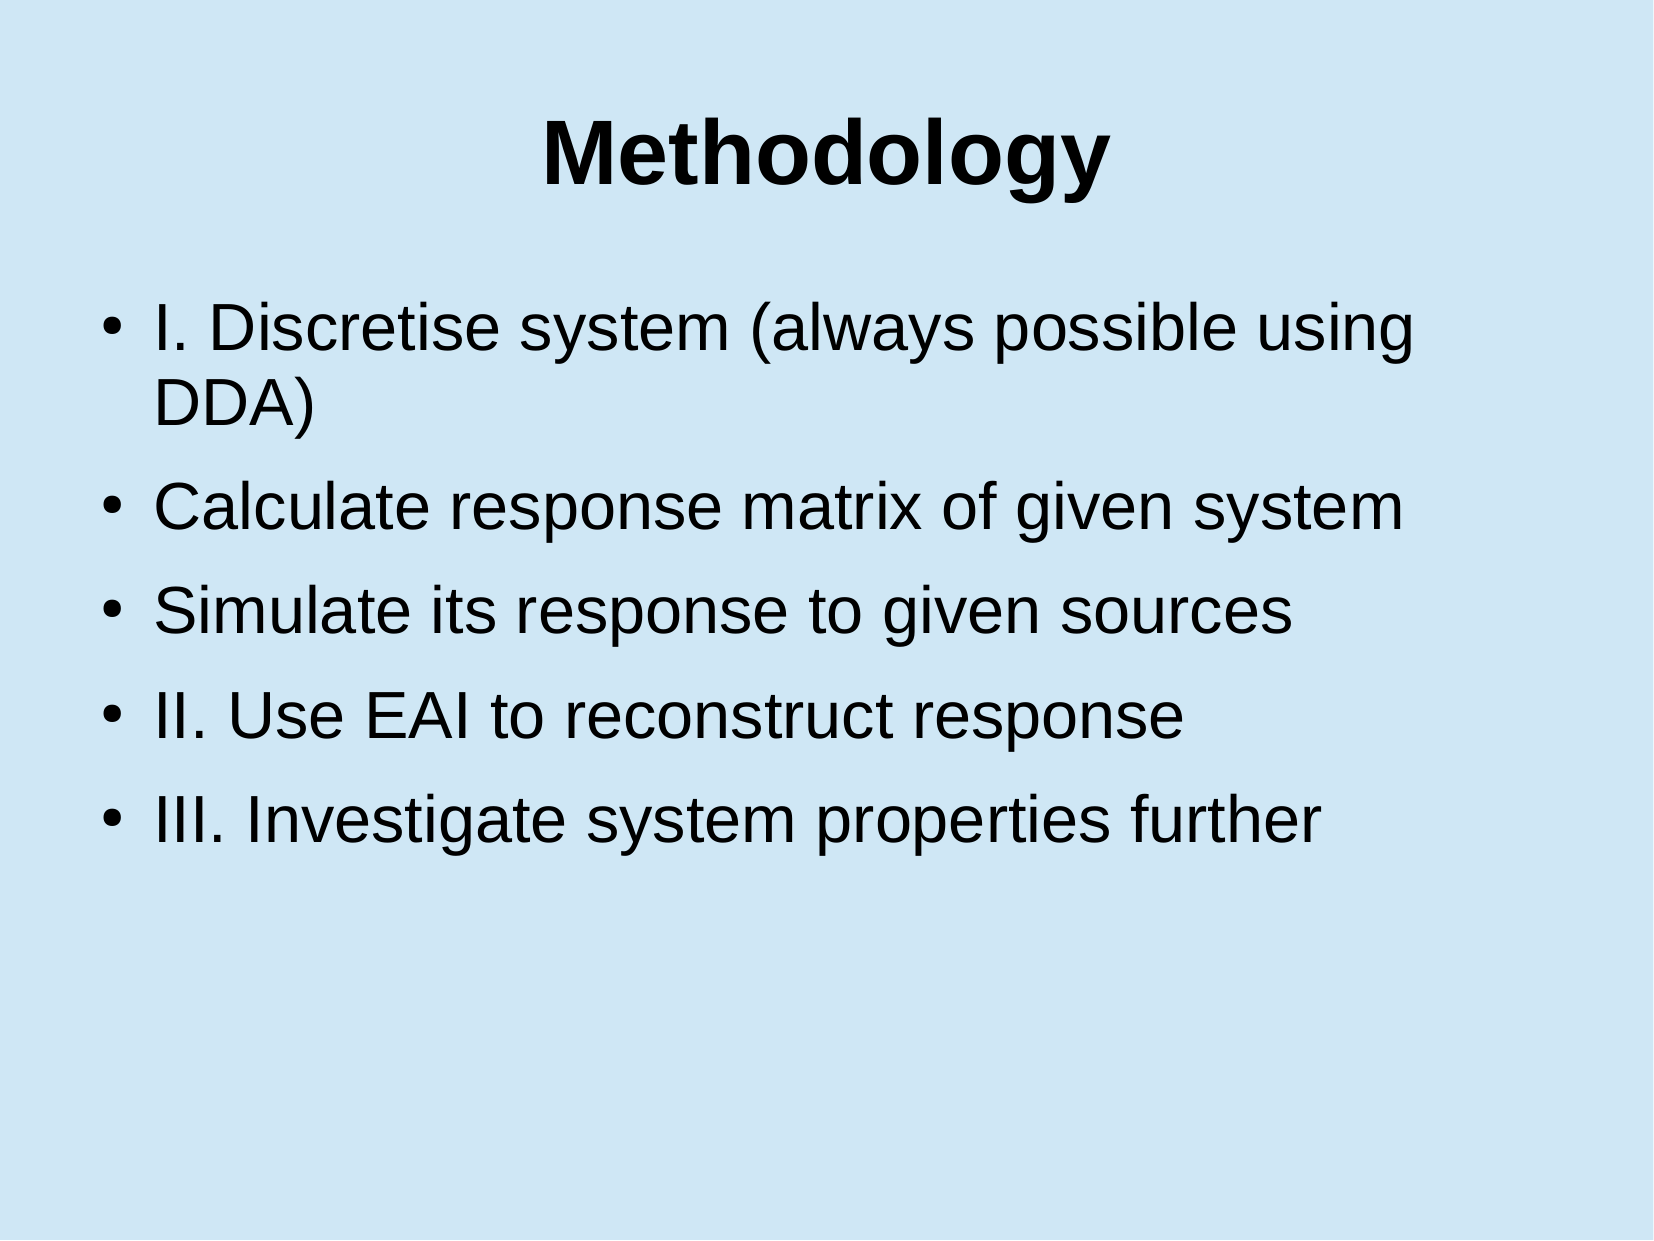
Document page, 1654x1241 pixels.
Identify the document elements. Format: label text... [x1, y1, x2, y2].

list I. Discretise system (always possible using DDA) Calculate response matrix of given system Simulate its response to given sources II. Use EAI to reconstruct response III. Investigate system properties further [82, 290, 1571, 1010]
title Methodology [82, 49, 1571, 257]
